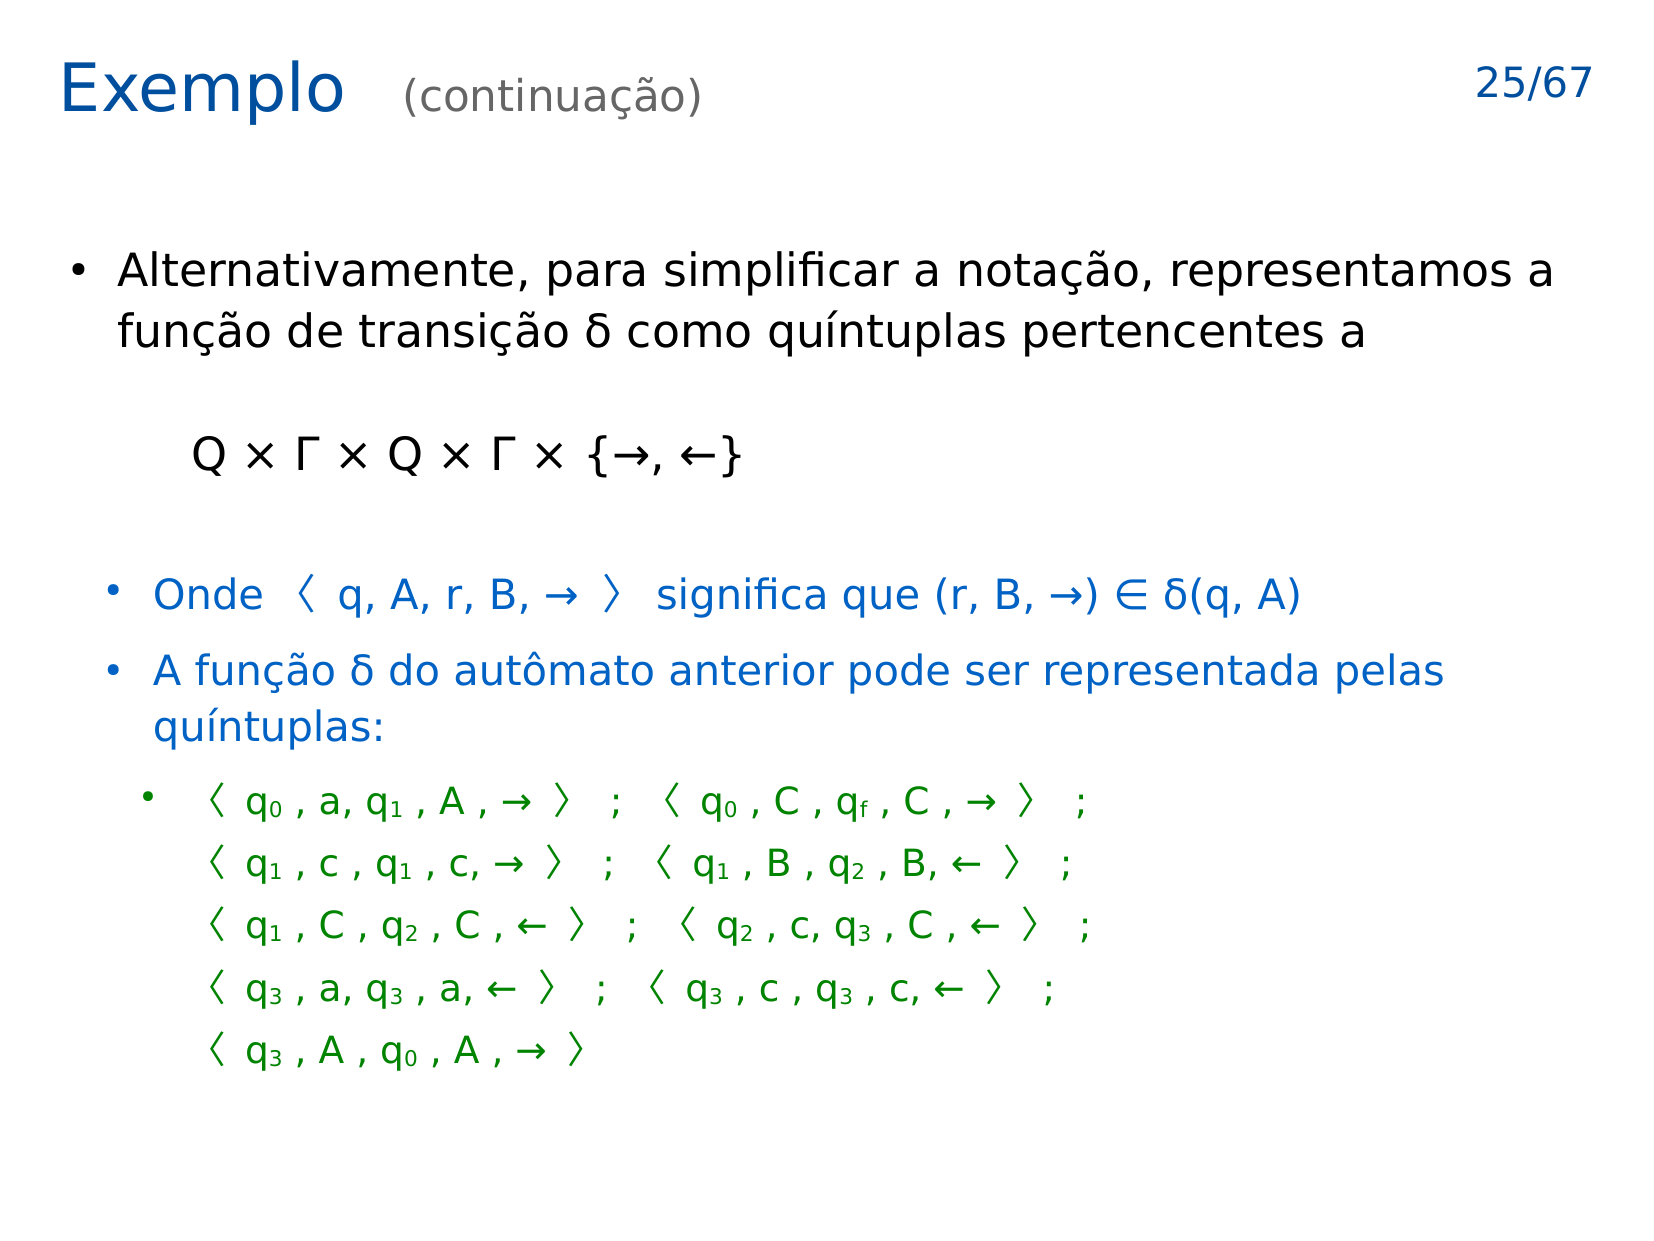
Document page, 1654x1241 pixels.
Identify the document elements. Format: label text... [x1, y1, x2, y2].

title Exemplo (continuação) [59, 29, 1625, 148]
list Alternativamente, para simplificar a notação, representamos a função de transição δ como quíntuplas pertencentes a Q × Γ × Q × Γ × {→, ←} Onde〈 q, A, r, B, → 〉significa que (r, B, →) ∈ δ(q, A) A função δ do autômato anterior pode ser representada pelas quíntuplas: 〈 q0 , a, q1 , A , → 〉 ; 〈 q0 , C , qf , C , → 〉 ; 〈 q1 , c , q1 , c, → 〉 ; 〈 q1 , B , q2 , B, ← 〉 ; 〈 q1 , C , q2 , C , ← 〉 ; 〈 q2 , c, q3 , C , ← 〉 ; 〈 q3 , a, q3 , a, ← 〉 ; 〈 q3 , c , q3 , c, ← 〉 ; 〈 q3 , A , q0 , A , → 〉 [70, 236, 1588, 1211]
